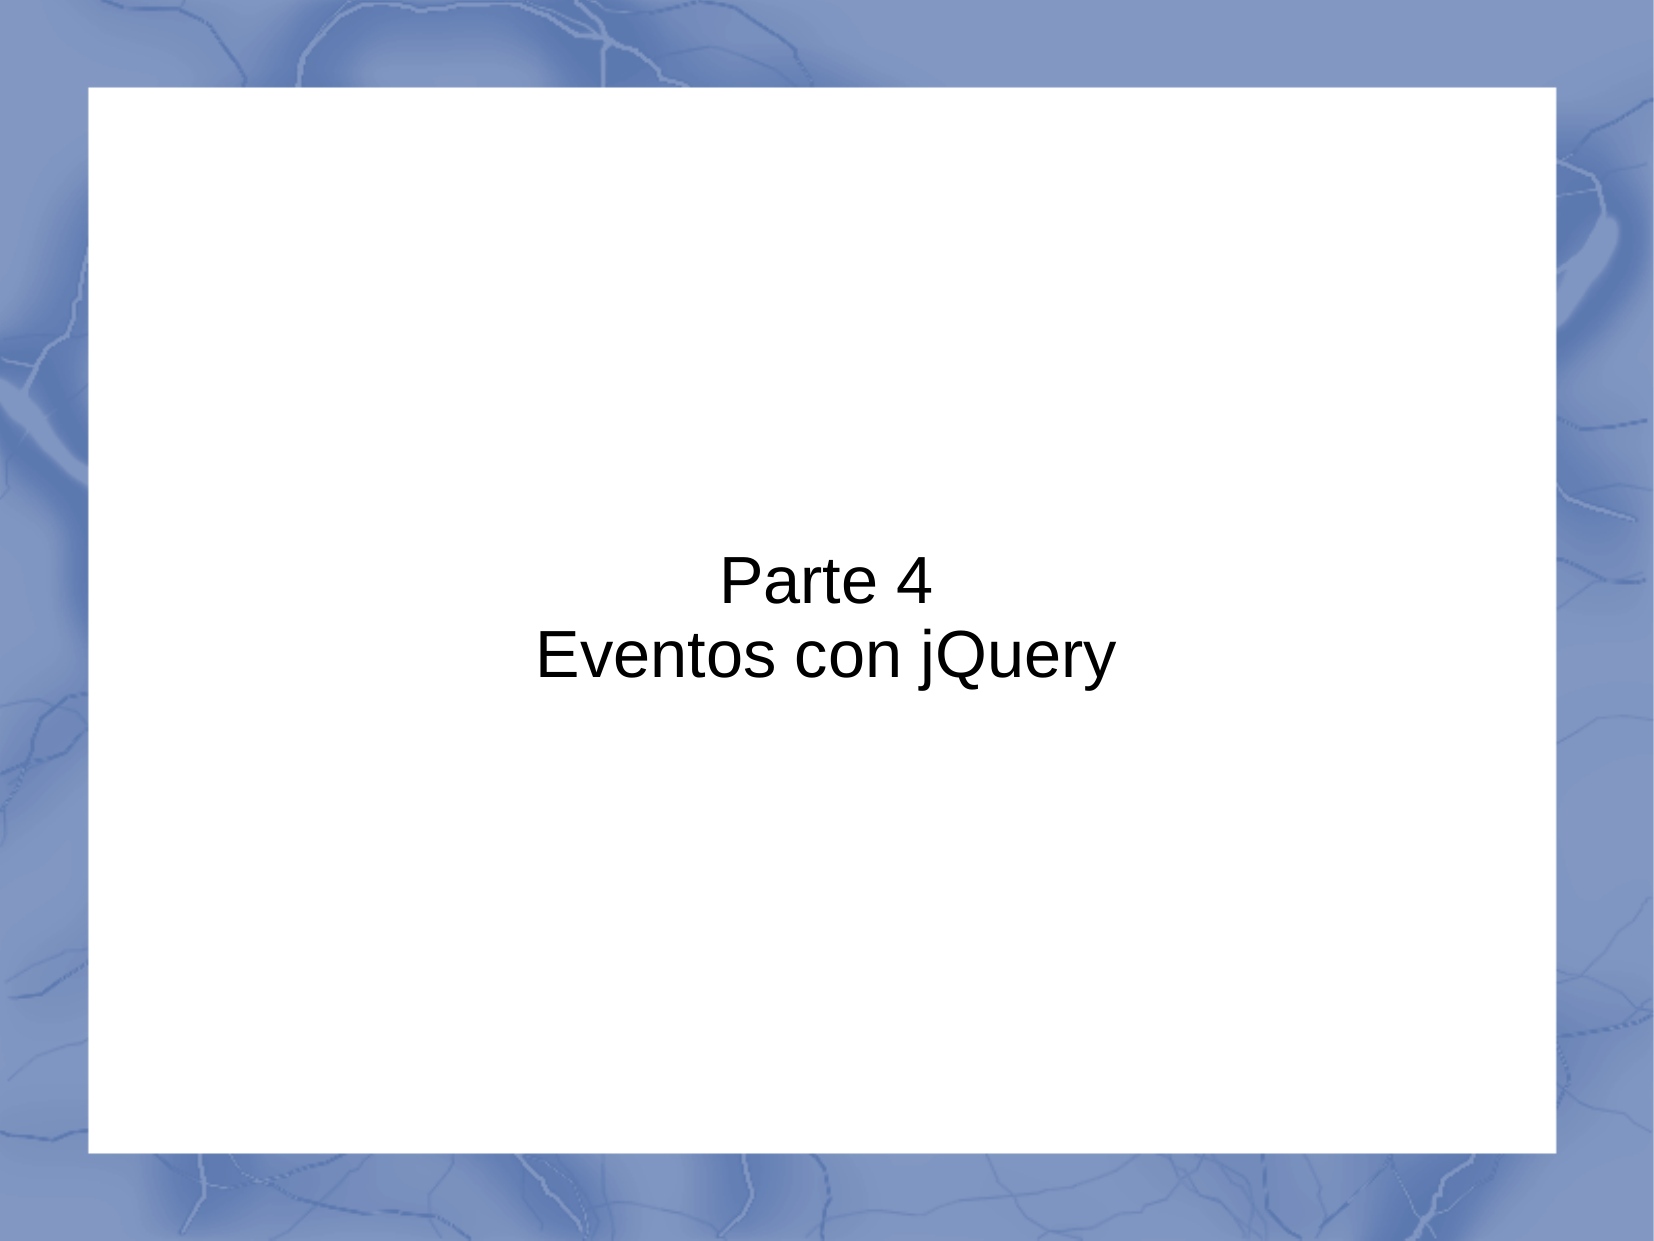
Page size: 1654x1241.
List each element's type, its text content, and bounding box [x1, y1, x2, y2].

picture [0, 0, 1654, 1241]
subtitle Parte 4 Eventos con jQuery [118, 90, 1536, 1145]
